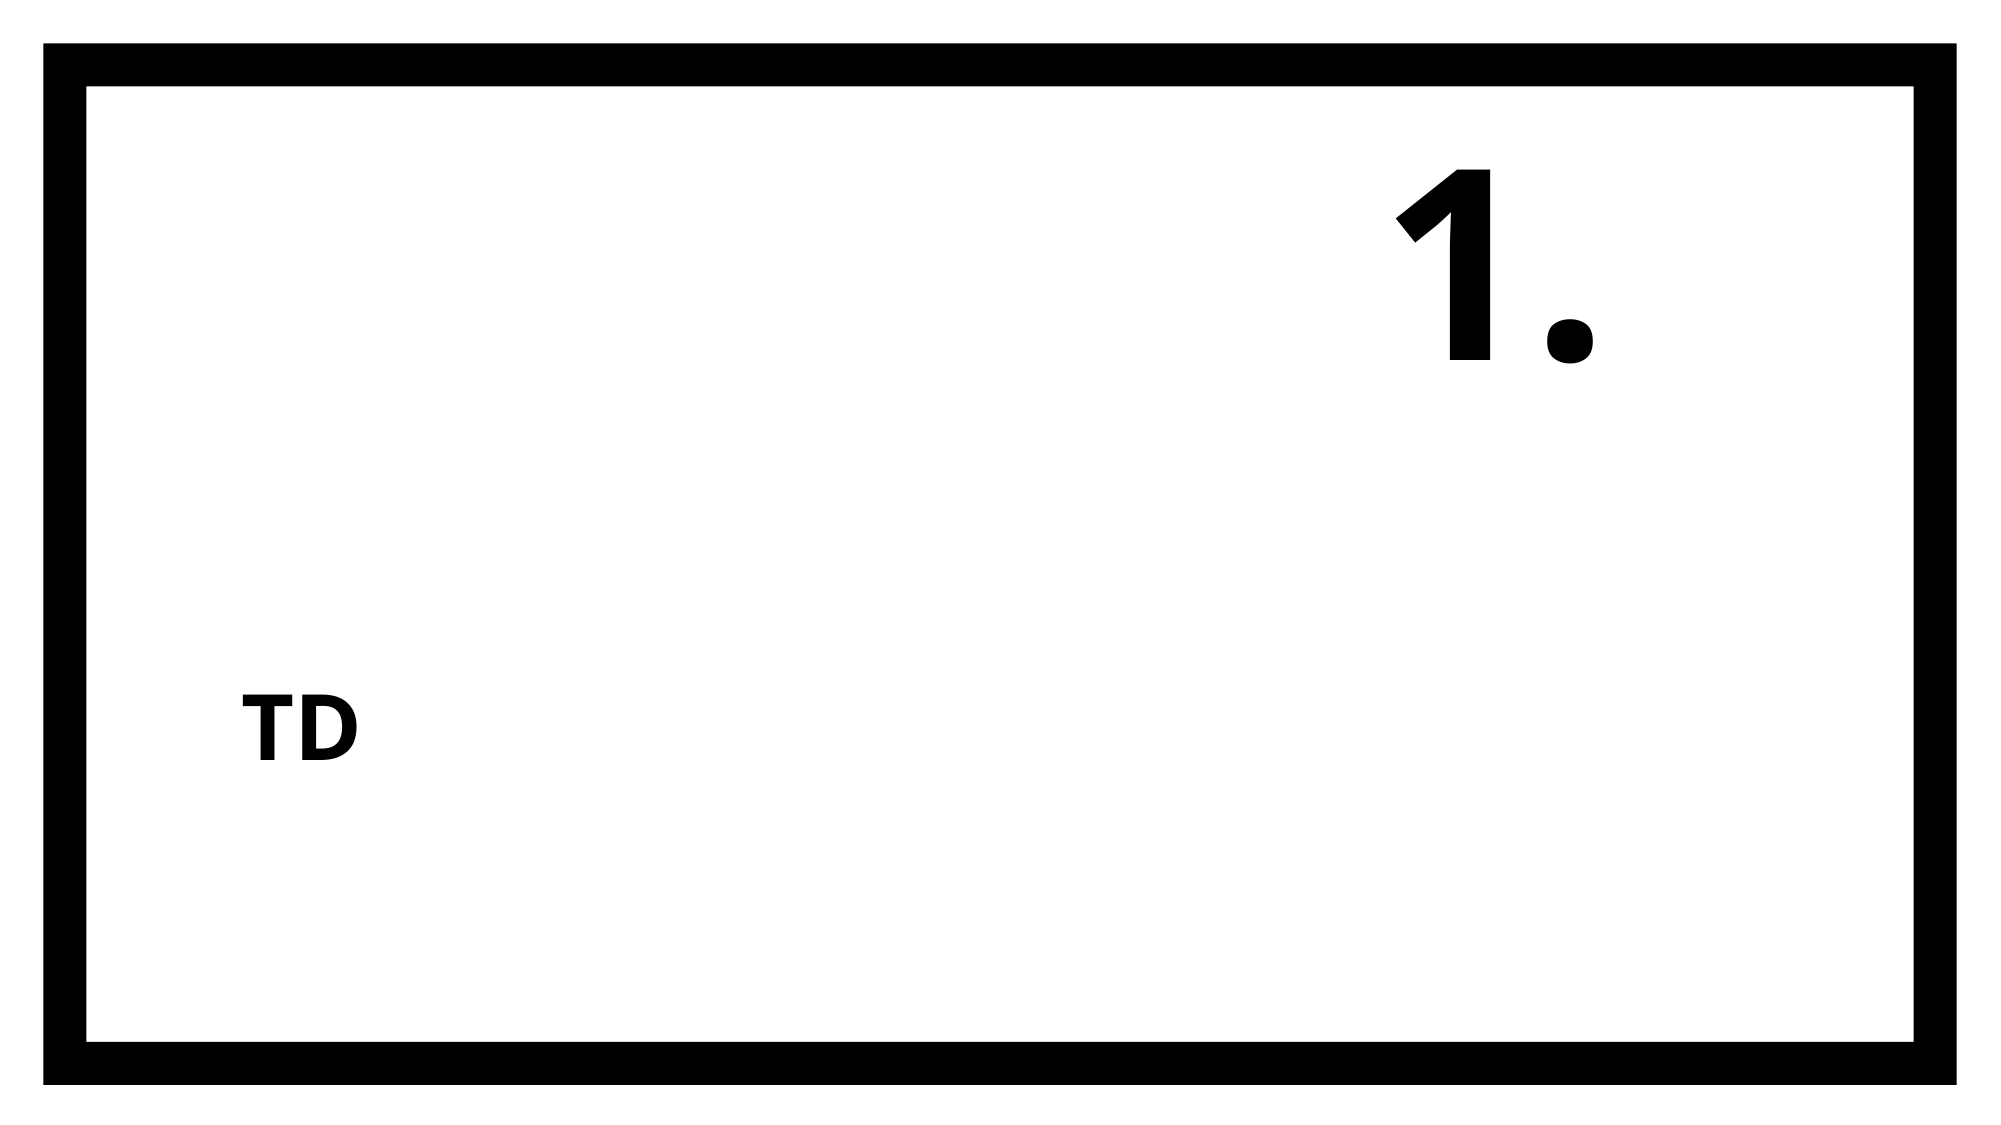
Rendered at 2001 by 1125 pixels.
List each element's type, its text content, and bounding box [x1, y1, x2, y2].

text_box 1. [1360, 73, 1849, 497]
text_box TD [221, 546, 1666, 801]
